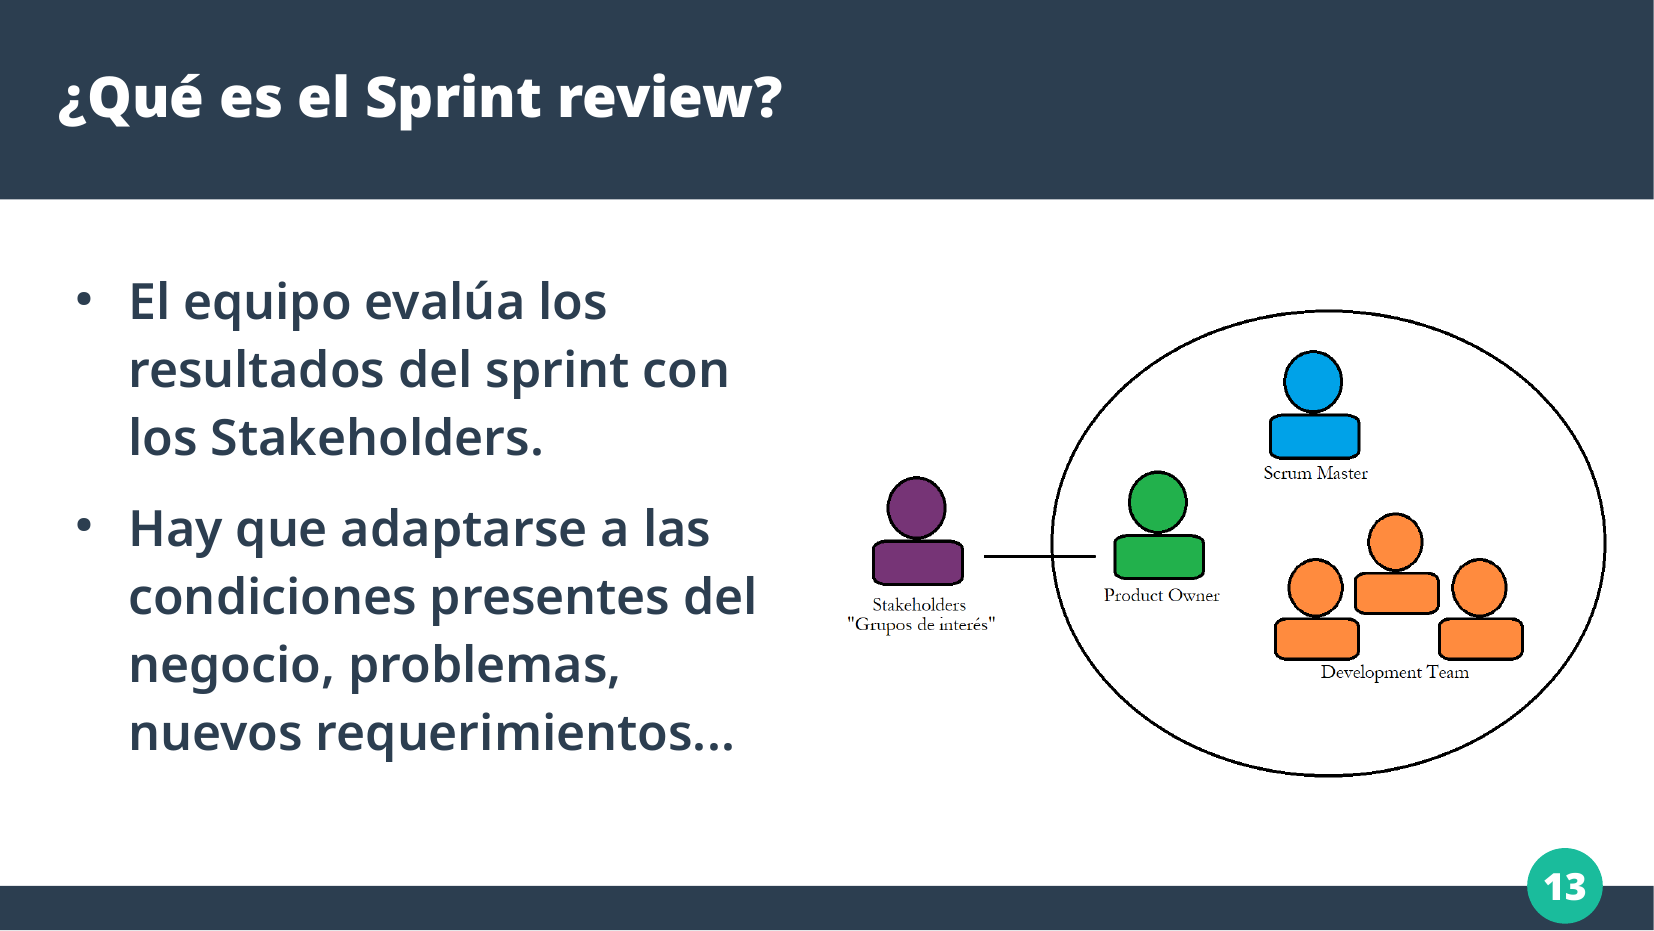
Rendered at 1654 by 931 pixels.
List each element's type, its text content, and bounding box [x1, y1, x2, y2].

title ¿Qué es el Sprint review? [59, 37, 1595, 155]
picture [845, 306, 1625, 798]
list El equipo evalúa los resultados del sprint con los Stakeholders. Hay que adaptarse a las condiciones presentes del negocio, problemas, nuevos requerimientos... [57, 265, 807, 863]
